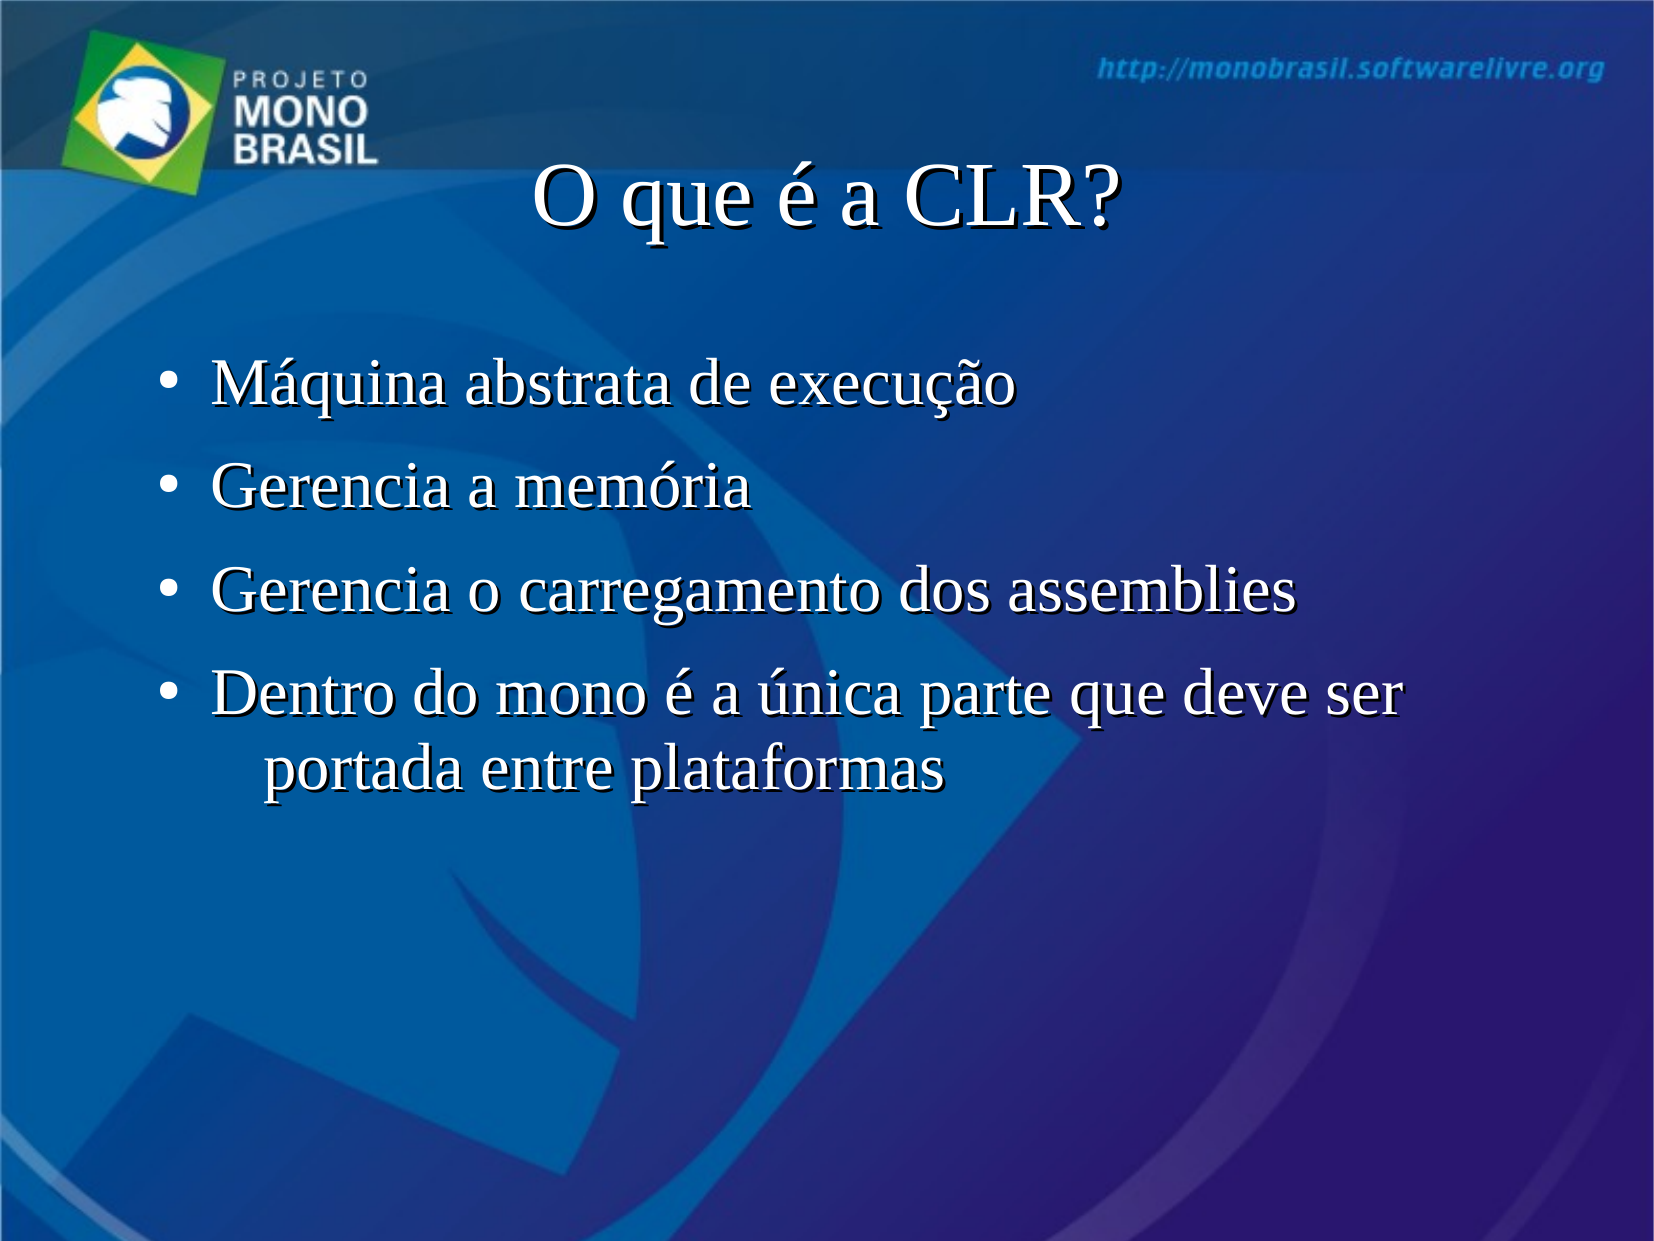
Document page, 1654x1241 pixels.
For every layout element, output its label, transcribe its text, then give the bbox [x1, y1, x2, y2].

title O que é a CLR? [121, 91, 1534, 299]
list Máquina abstrata de execução Gerencia a memória Gerencia o carregamento dos assemblies Dentro do mono é a única parte que deve ser portada entre plataformas [121, 344, 1534, 1127]
picture [0, 0, 1654, 1241]
